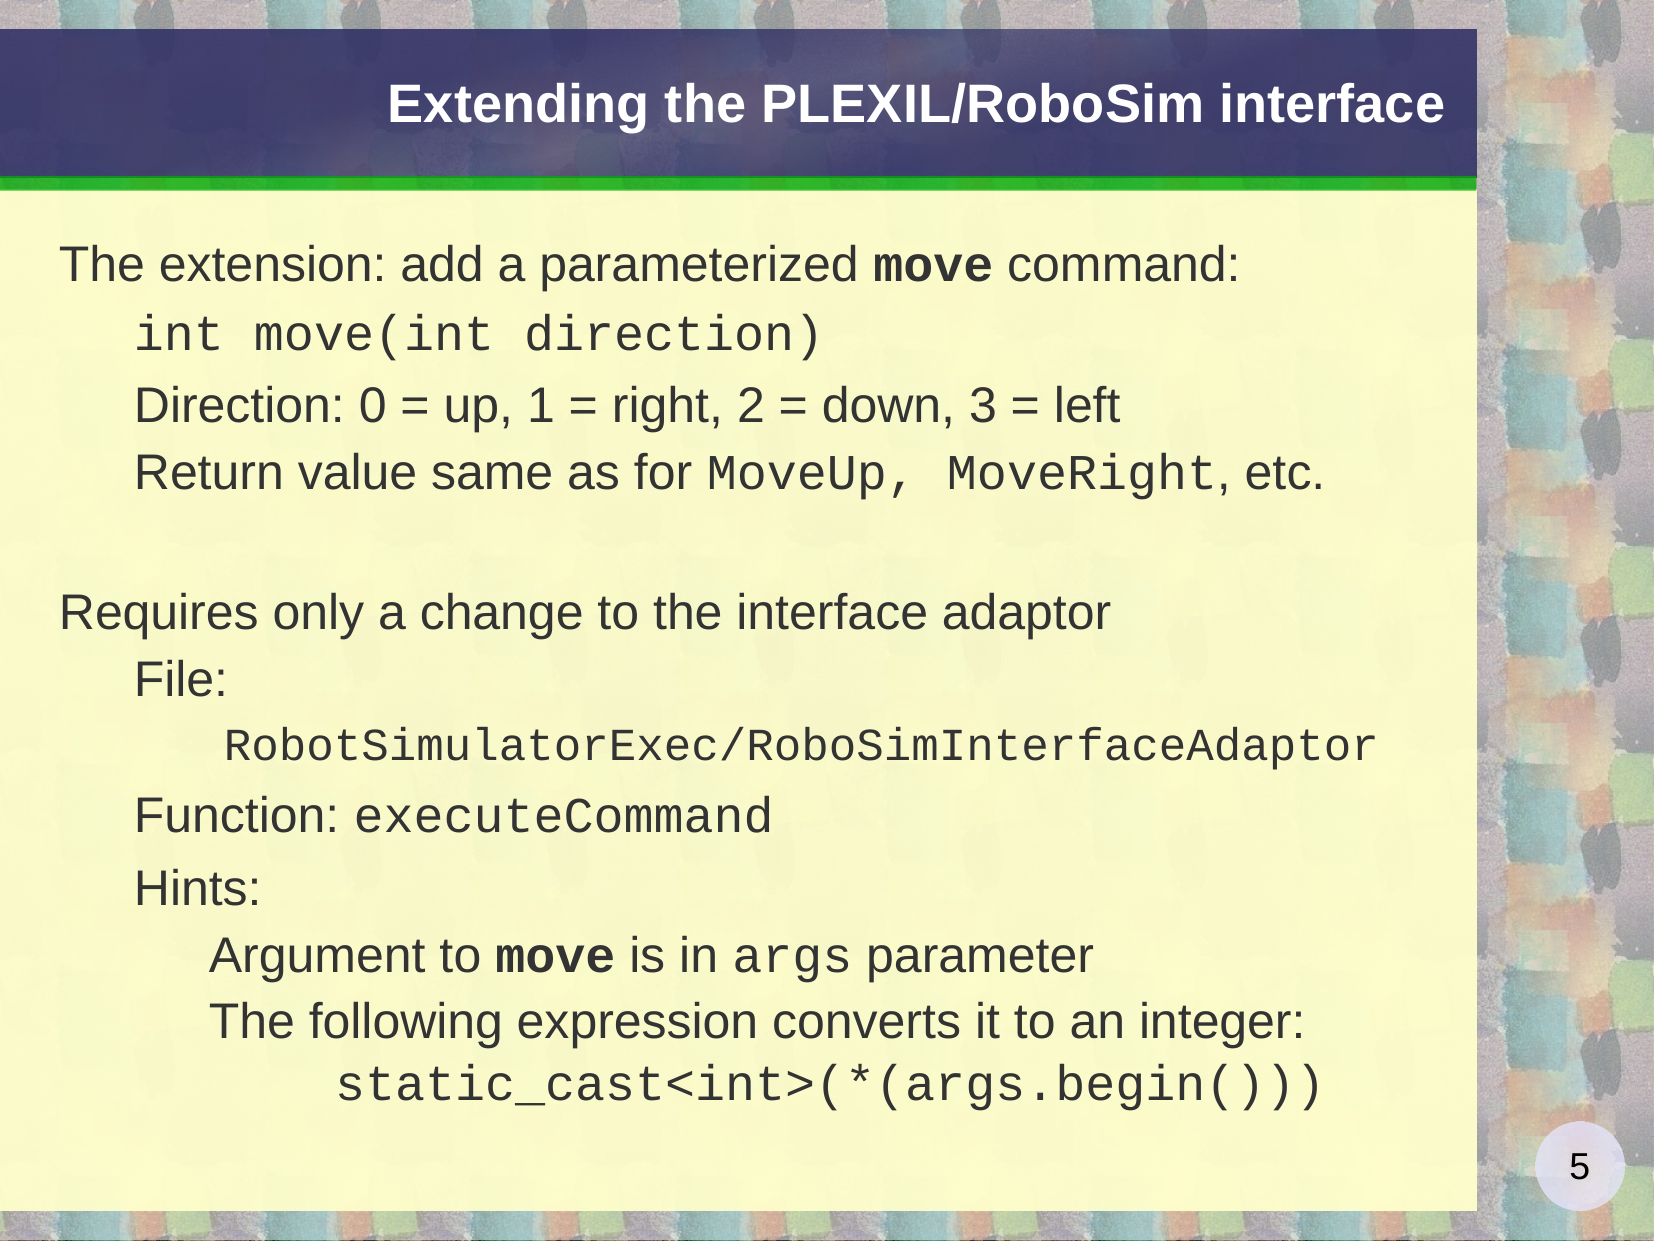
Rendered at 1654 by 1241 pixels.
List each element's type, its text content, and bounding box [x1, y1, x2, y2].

title Extending the PLEXIL/RoboSim interface [29, 66, 1447, 141]
list The extension: add a parameterized move command: int move(int direction) Direction: 0 = up, 1 = right, 2 = down, 3 = left Return value same as for MoveUp, MoveRight, etc. Requires only a change to the interface adaptor File: RobotSimulatorExec/RoboSimInterfaceAdaptor Function: executeCommand Hints: Argument to move is in args parameter The following expression converts it to an integer: static_cast<int>(*(args.begin())) [58, 236, 1418, 1167]
